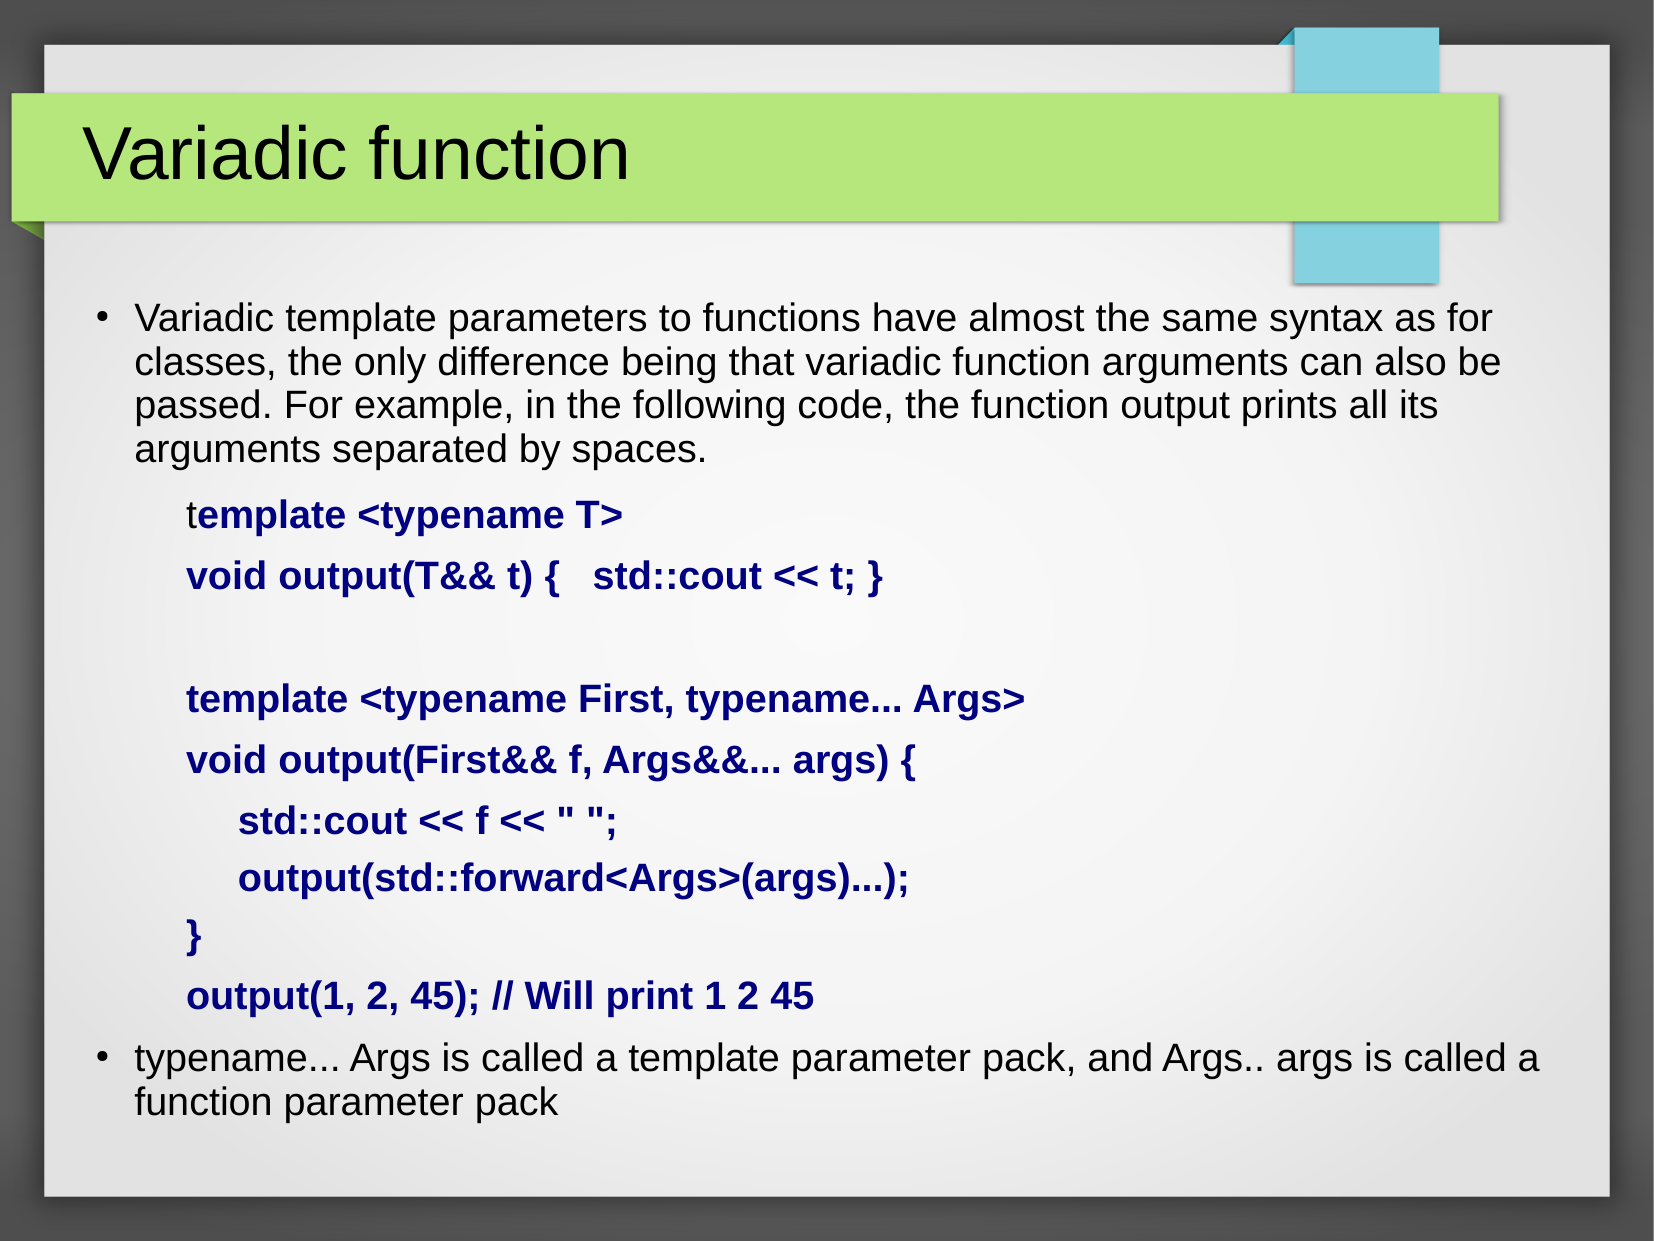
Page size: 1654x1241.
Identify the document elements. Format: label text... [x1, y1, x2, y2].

picture [0, 0, 1654, 1241]
list Variadic template parameters to functions have almost the same syntax as for classes, the only difference being that variadic function arguments can also be passed. For example, in the following code, the function output prints all its arguments separated by spaces. template <typename T> void output(T&& t) { std::cout << t; } template <typename First, typename... Args> void output(First&& f, Args&&... args) { std::cout << f << " "; output(std::forward<Args>(args)...); } output(1, 2, 45); // Will print 1 2 45 typename... Args is called a template parameter pack, and Args.. args is called a function parameter pack [82, 295, 1571, 1130]
title Variadic function [82, 94, 1264, 213]
